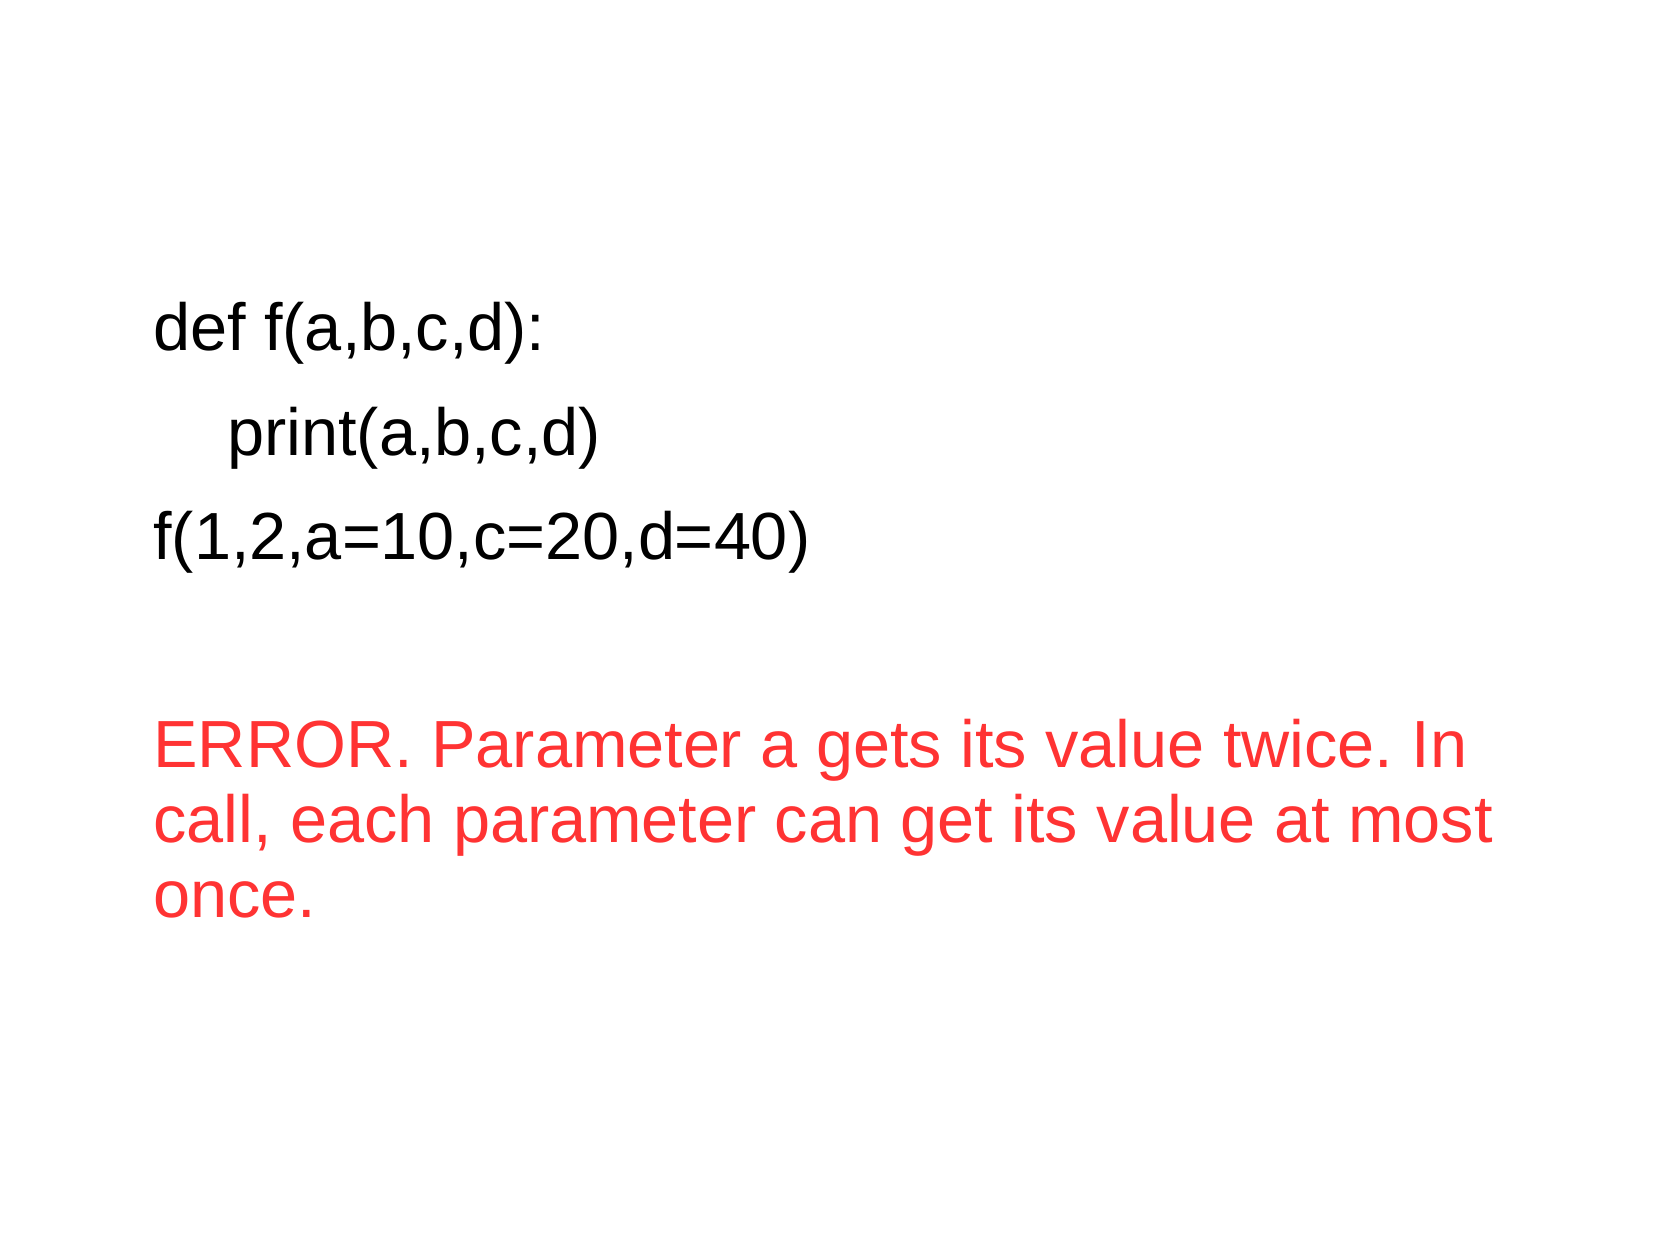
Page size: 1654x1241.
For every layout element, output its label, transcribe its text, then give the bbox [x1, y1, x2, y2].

list def f(a,b,c,d): print(a,b,c,d) f(1,2,a=10,c=20,d=40) ERROR. Parameter a gets its value twice. In call, each parameter can get its value at most once. [82, 290, 1571, 1010]
